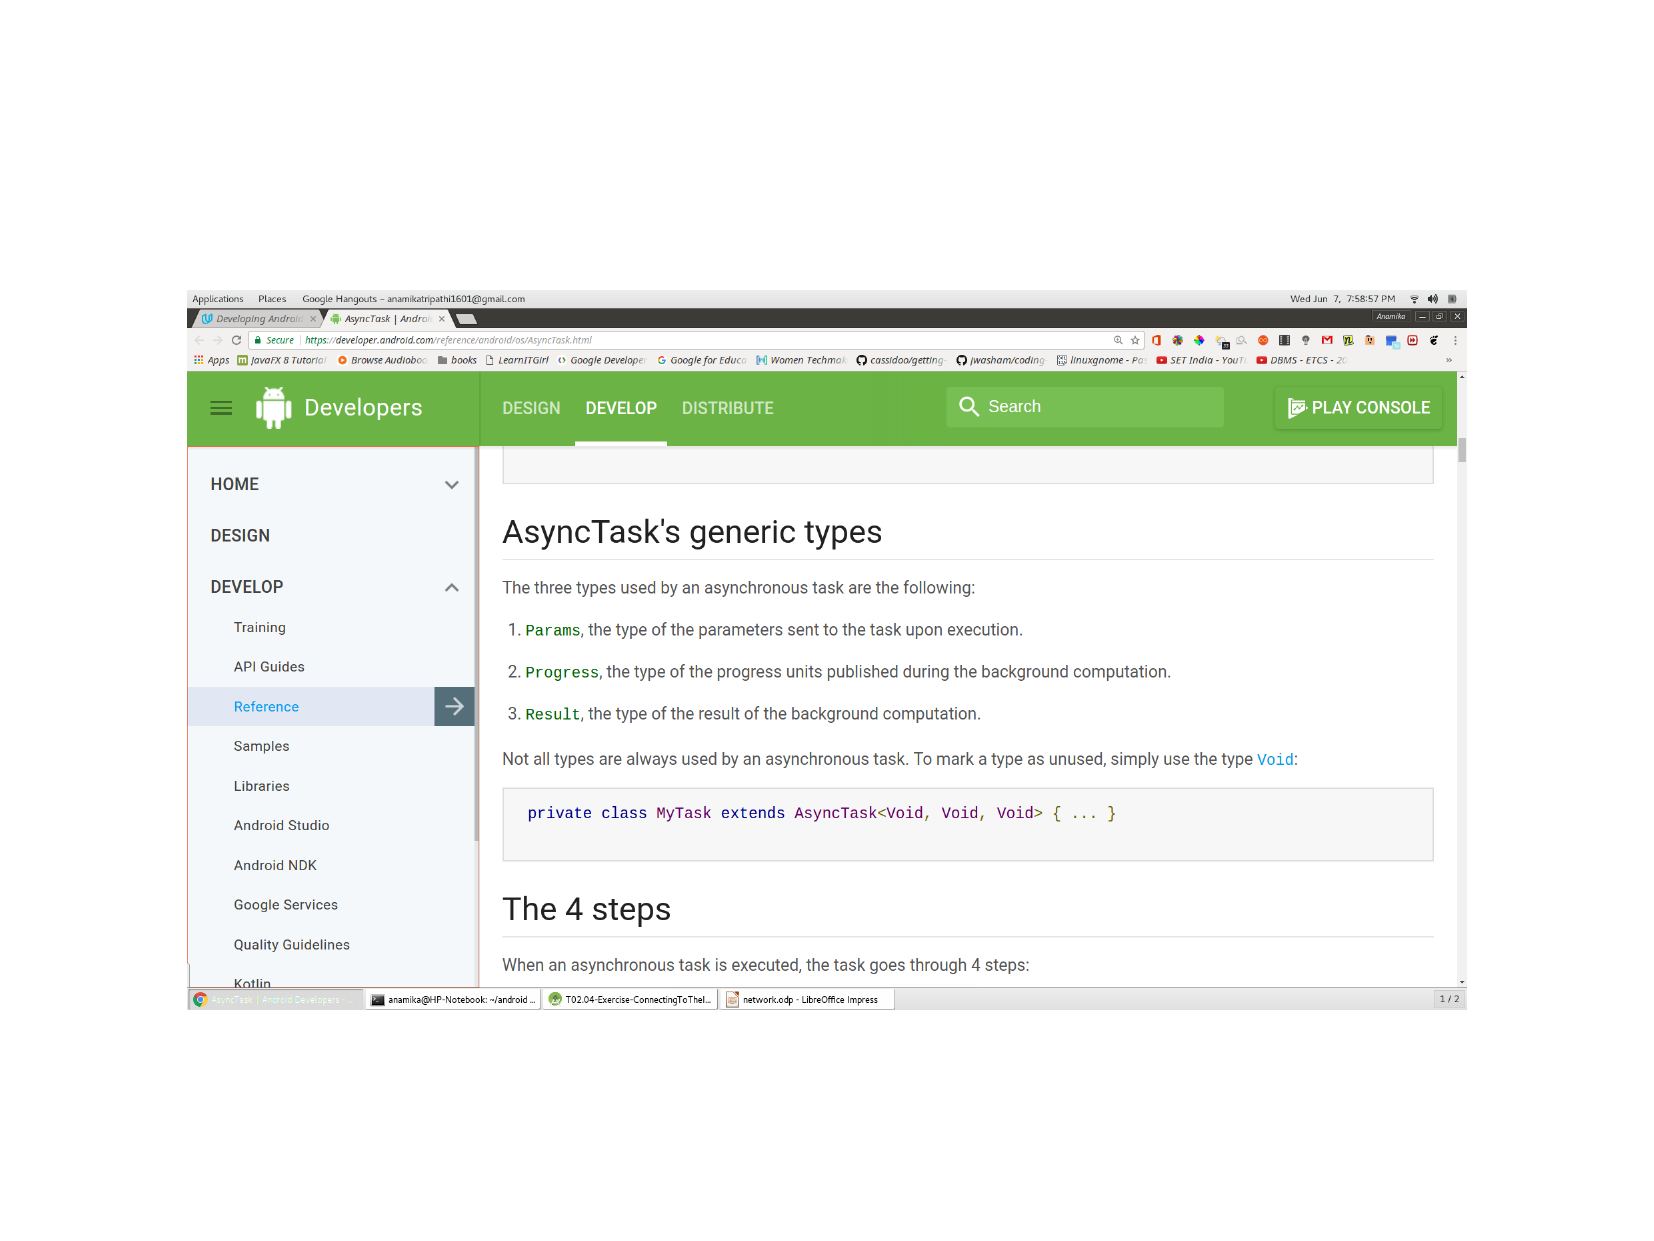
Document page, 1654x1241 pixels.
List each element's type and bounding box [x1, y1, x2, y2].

picture [187, 290, 1467, 1010]
